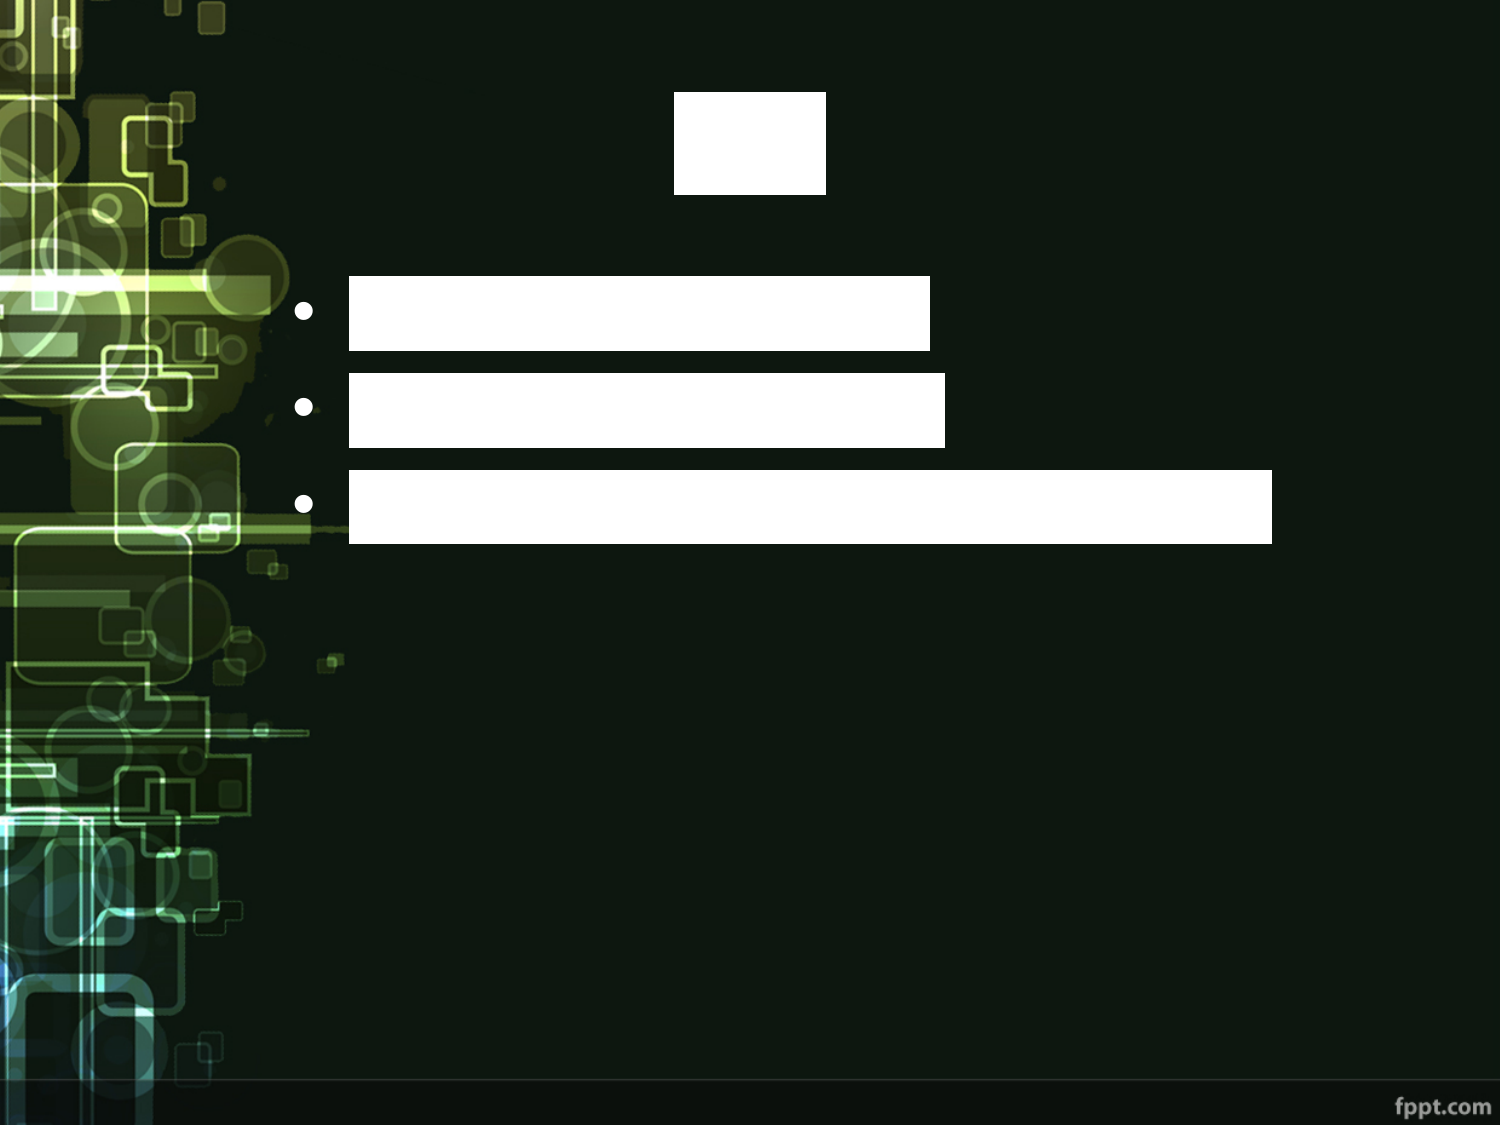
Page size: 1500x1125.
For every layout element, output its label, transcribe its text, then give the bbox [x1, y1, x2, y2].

list Projektowanie kodu Testowanie aplikacji Projektowanie własnych testów [277, 262, 1425, 1005]
picture [0, 0, 1500, 1125]
title IDE [75, 45, 1426, 233]
